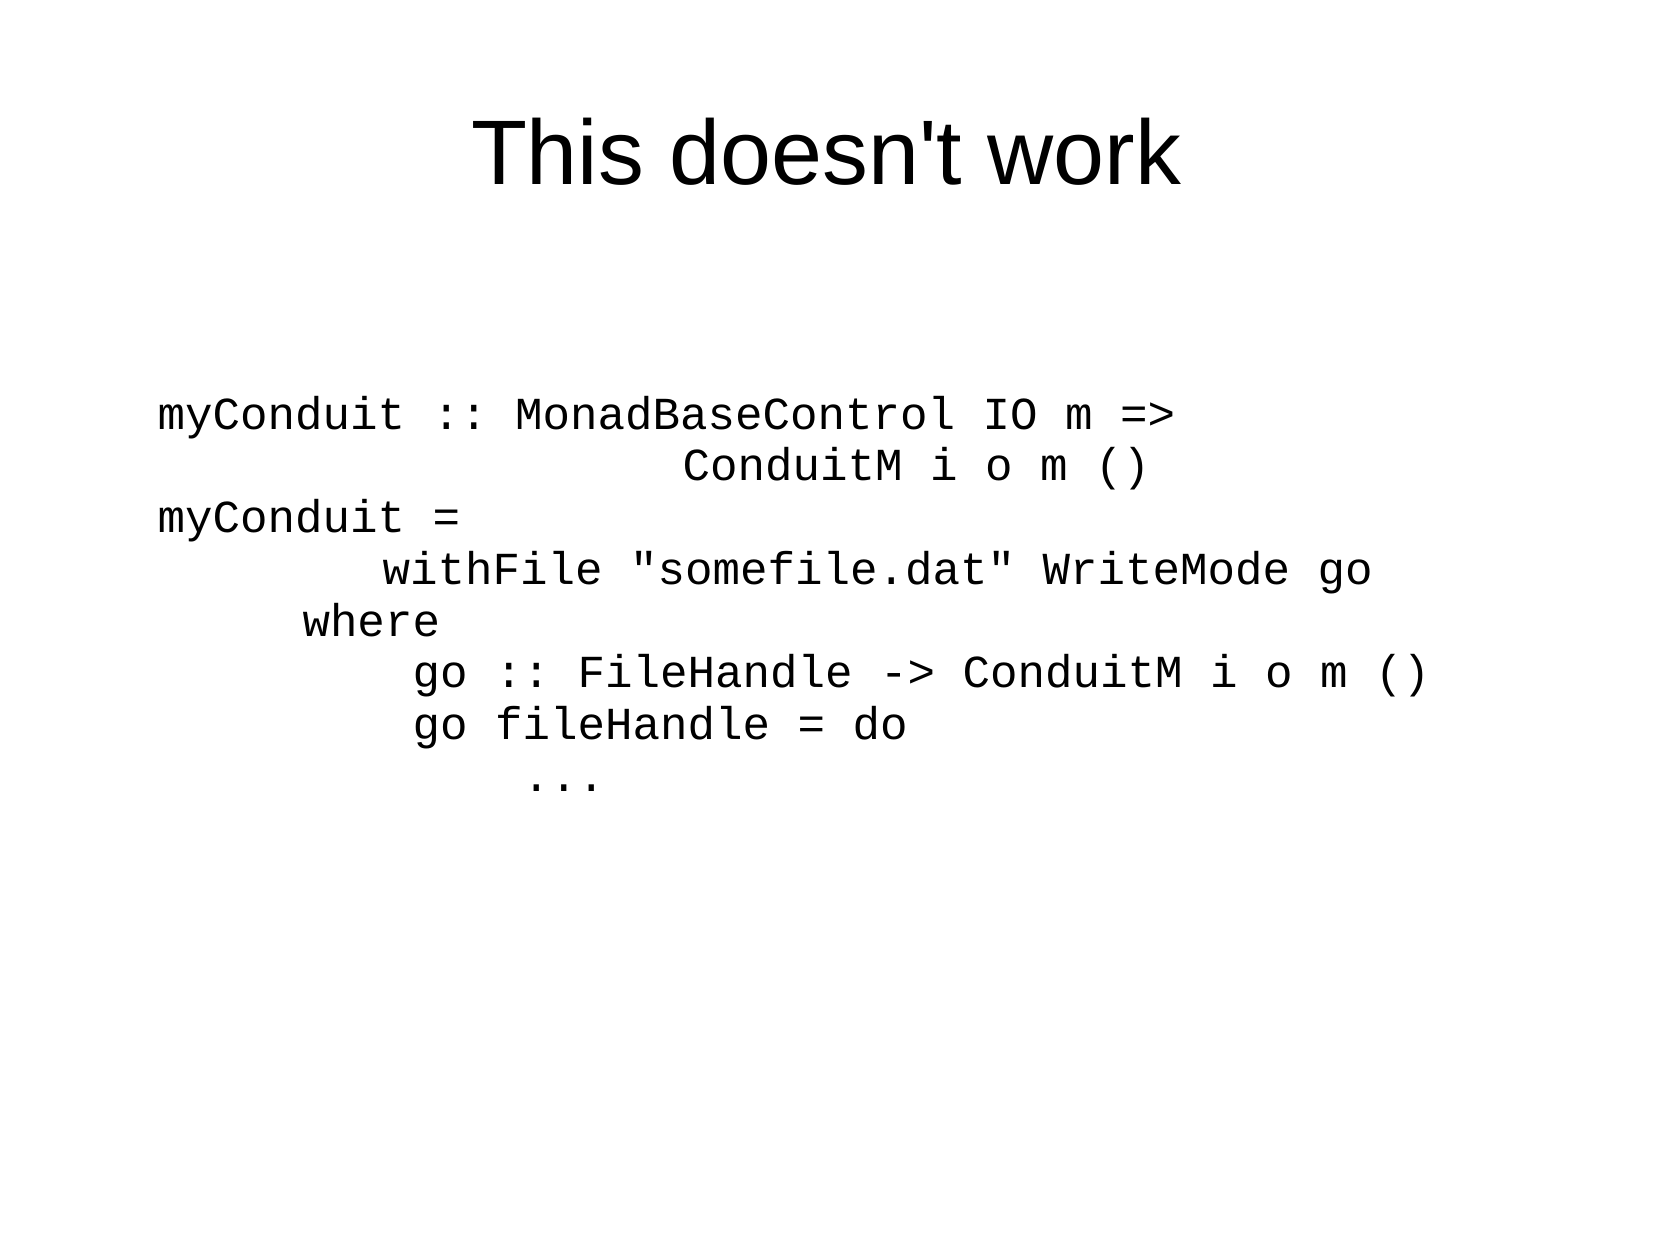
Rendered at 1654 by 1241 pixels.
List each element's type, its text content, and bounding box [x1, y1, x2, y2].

title This doesn't work [82, 49, 1571, 257]
subtitle myConduit :: MonadBaseControl IO m => ConduitM i o m () myConduit = withFile "somefile.dat" WriteMode go where go :: FileHandle -> ConduitM i o m () go fileHandle = do ... [82, 290, 1571, 1010]
